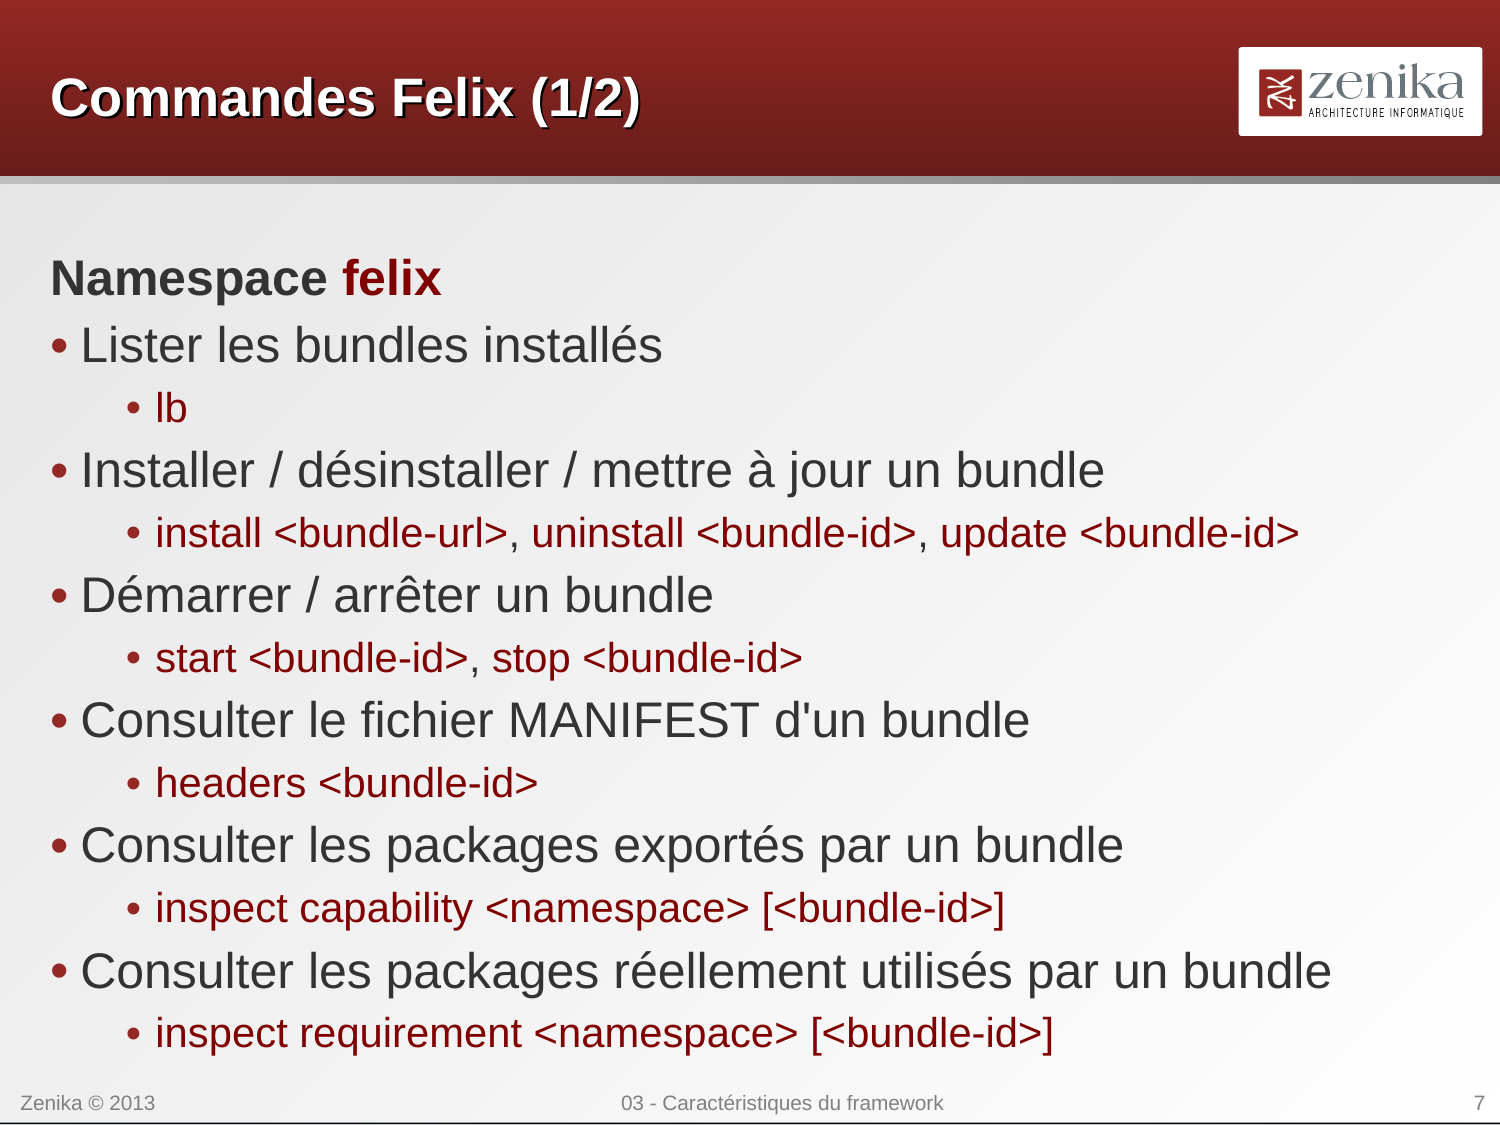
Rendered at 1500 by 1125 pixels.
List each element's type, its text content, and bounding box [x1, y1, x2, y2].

list Namespace felix Lister les bundles installés lb Installer / désinstaller / mettre à jour un bundle install <bundle-url>, uninstall <bundle-id>, update <bundle-id> Démarrer / arrêter un bundle start <bundle-id>, stop <bundle-id> Consulter le fichier MANIFEST d'un bundle headers <bundle-id> Consulter les packages exportés par un bundle inspect capability <namespace> [<bundle-id>] Consulter les packages réellement utilisés par un bundle inspect requirement <namespace> [<bundle-id>] [50, 249, 1435, 1064]
picture [1257, 58, 1464, 125]
title Commandes Felix (1/2) [50, 15, 1206, 180]
